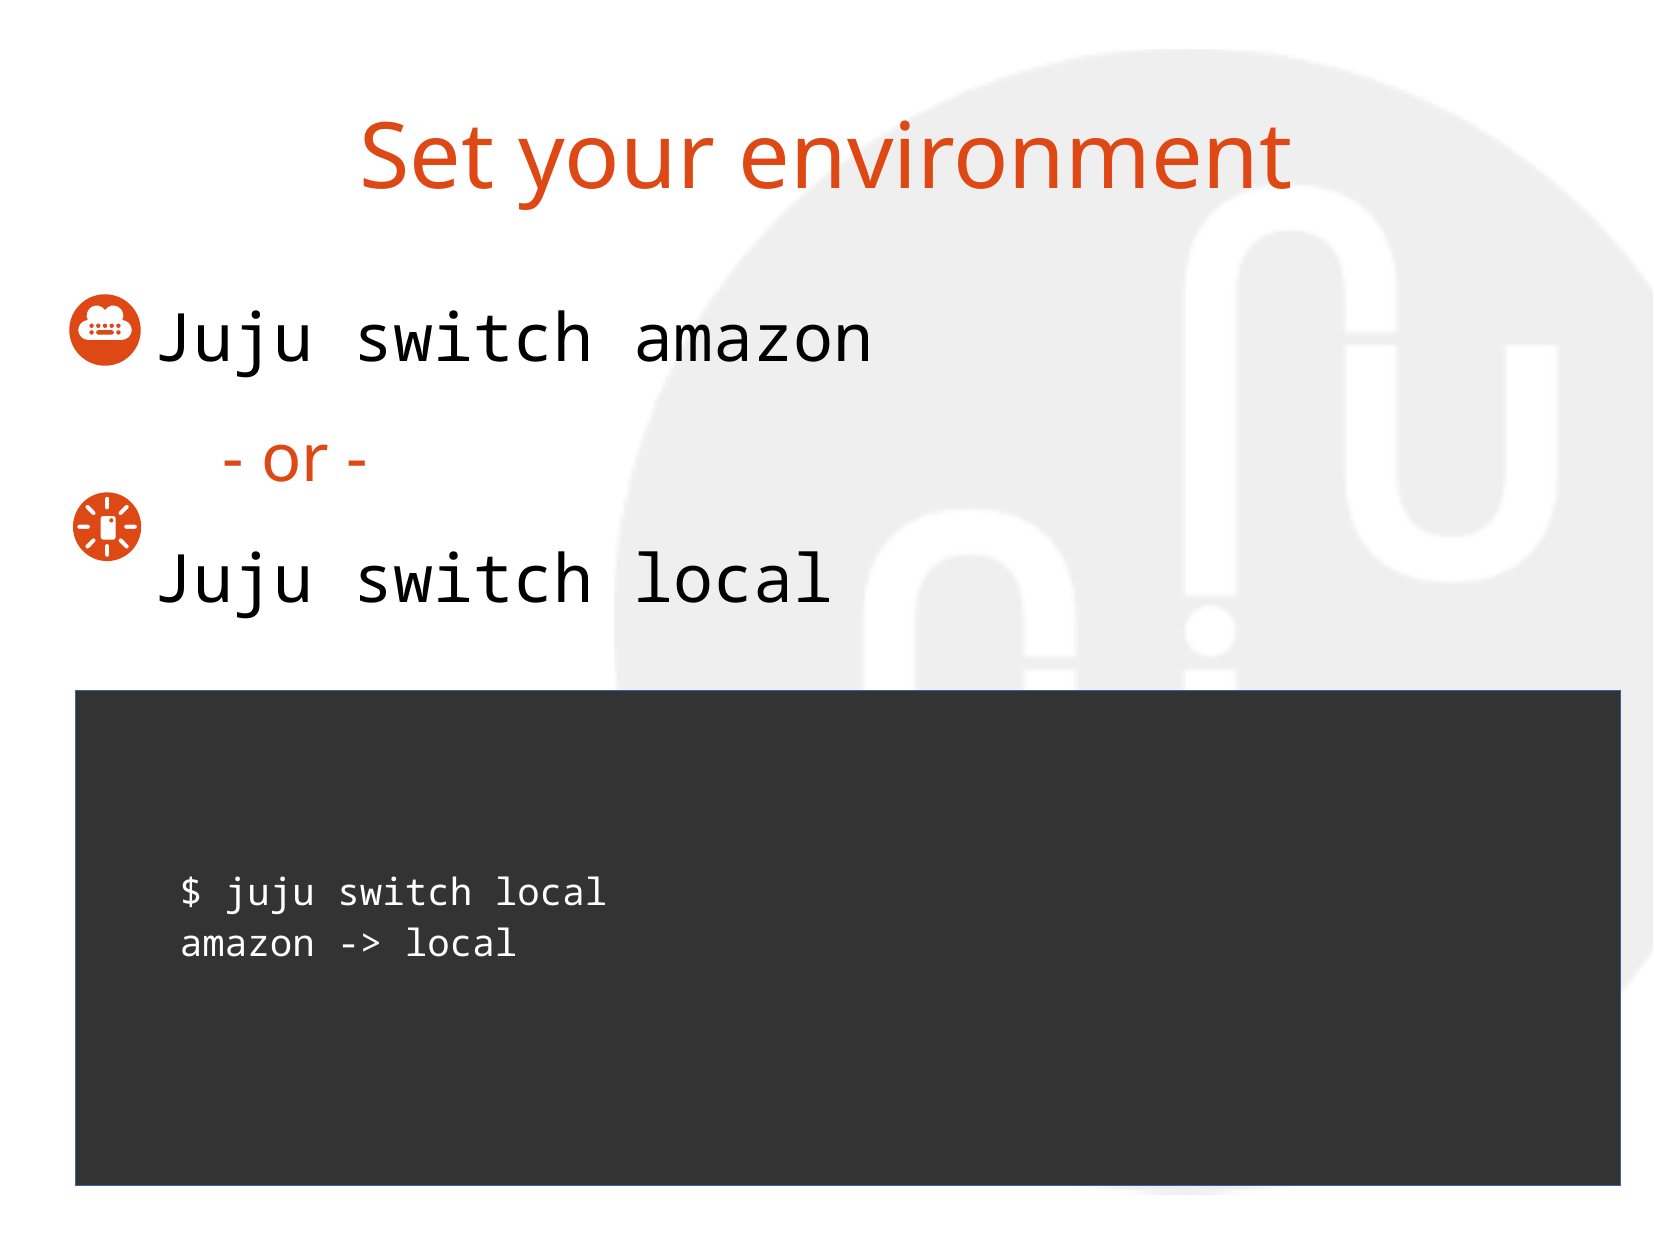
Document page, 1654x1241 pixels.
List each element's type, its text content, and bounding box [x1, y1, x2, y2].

text_box $ juju switch local amazon -> local [75, 690, 1621, 1186]
list Juju switch amazon - or - Juju switch local [82, 290, 1571, 690]
picture [64, 483, 151, 571]
title Set your environment [82, 49, 1571, 257]
picture [614, 49, 1654, 1195]
picture [60, 285, 151, 376]
